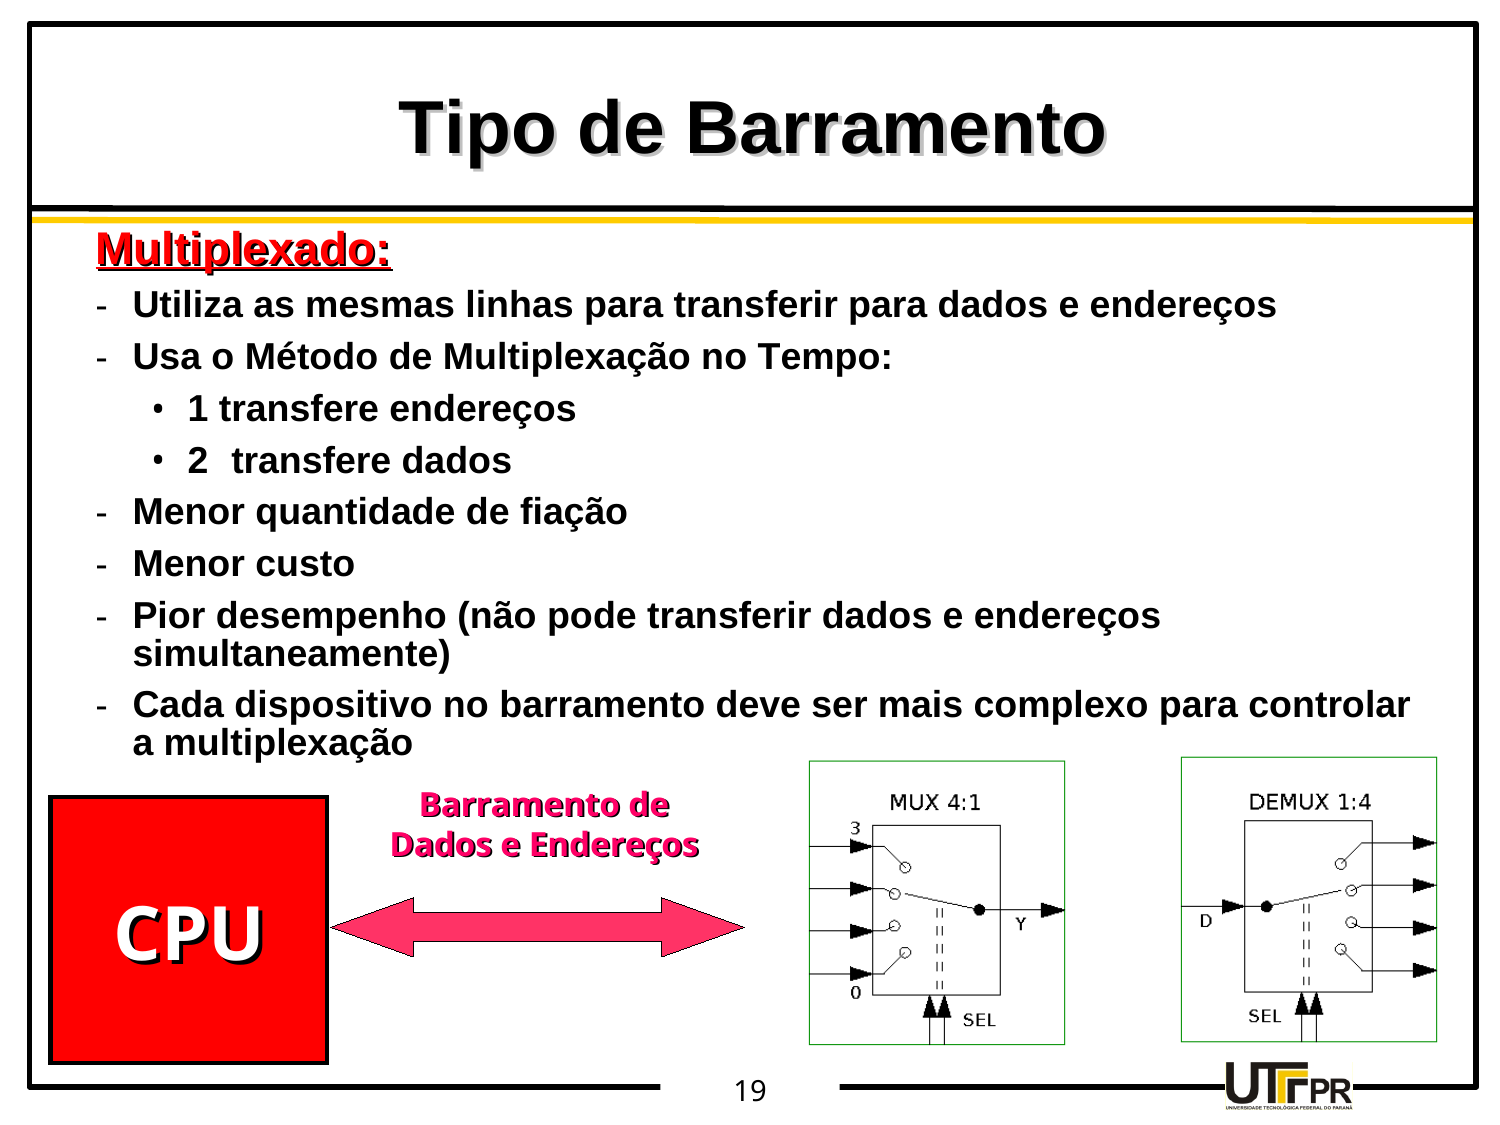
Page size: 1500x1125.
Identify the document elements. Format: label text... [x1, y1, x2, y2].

list Multiplexado: Utiliza as mesmas linhas para transferir para dados e endereços Usa o Método de Multiplexação no Tempo: 1 transfere endereços 2otransfere dados Menor quantidade de fiação Menor custo Pior desempenho (não pode transferir dados e endereços simultaneamente) Cada dispositivo no barramento deve ser mais complexo para controlar a multiplexação [80, 220, 1436, 990]
title Tipo de Barramento [29, 85, 1477, 180]
picture [791, 749, 1081, 1062]
picture [1163, 743, 1453, 1055]
text_box CPU [50, 797, 328, 1063]
text_box Barramento de Dados e Endereços [356, 775, 732, 871]
text_box [330, 897, 745, 957]
picture [1225, 1062, 1353, 1110]
